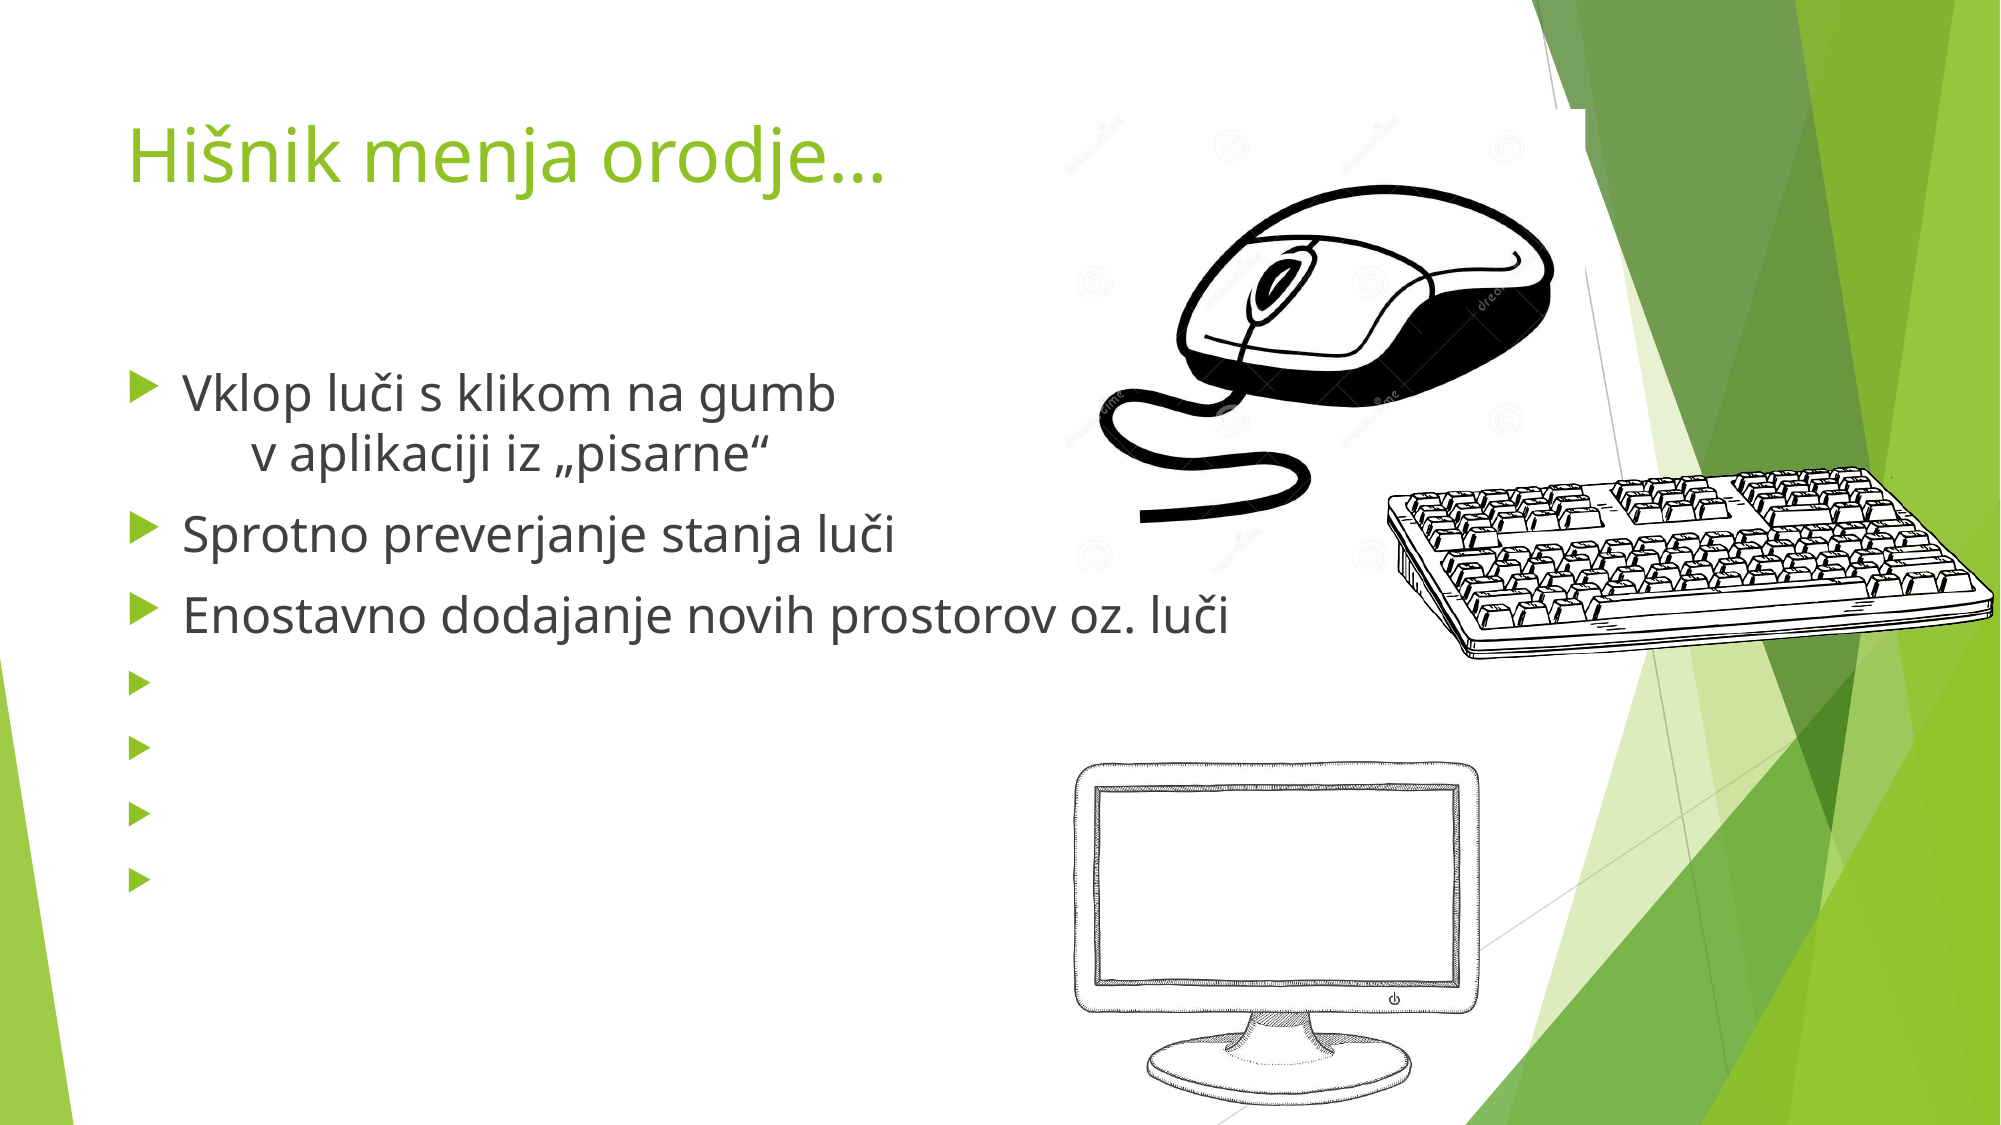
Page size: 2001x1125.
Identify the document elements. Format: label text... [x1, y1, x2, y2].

list Vklop luči s klikom na gumb v aplikaciji iz „pisarne“ Sprotno preverjanje stanja luči Enostavno dodajanje novih prostorov oz. luči [111, 354, 1522, 992]
picture [1073, 761, 1480, 1106]
picture [1059, 109, 1994, 715]
title Hišnik menja orodje… [111, 99, 1522, 317]
